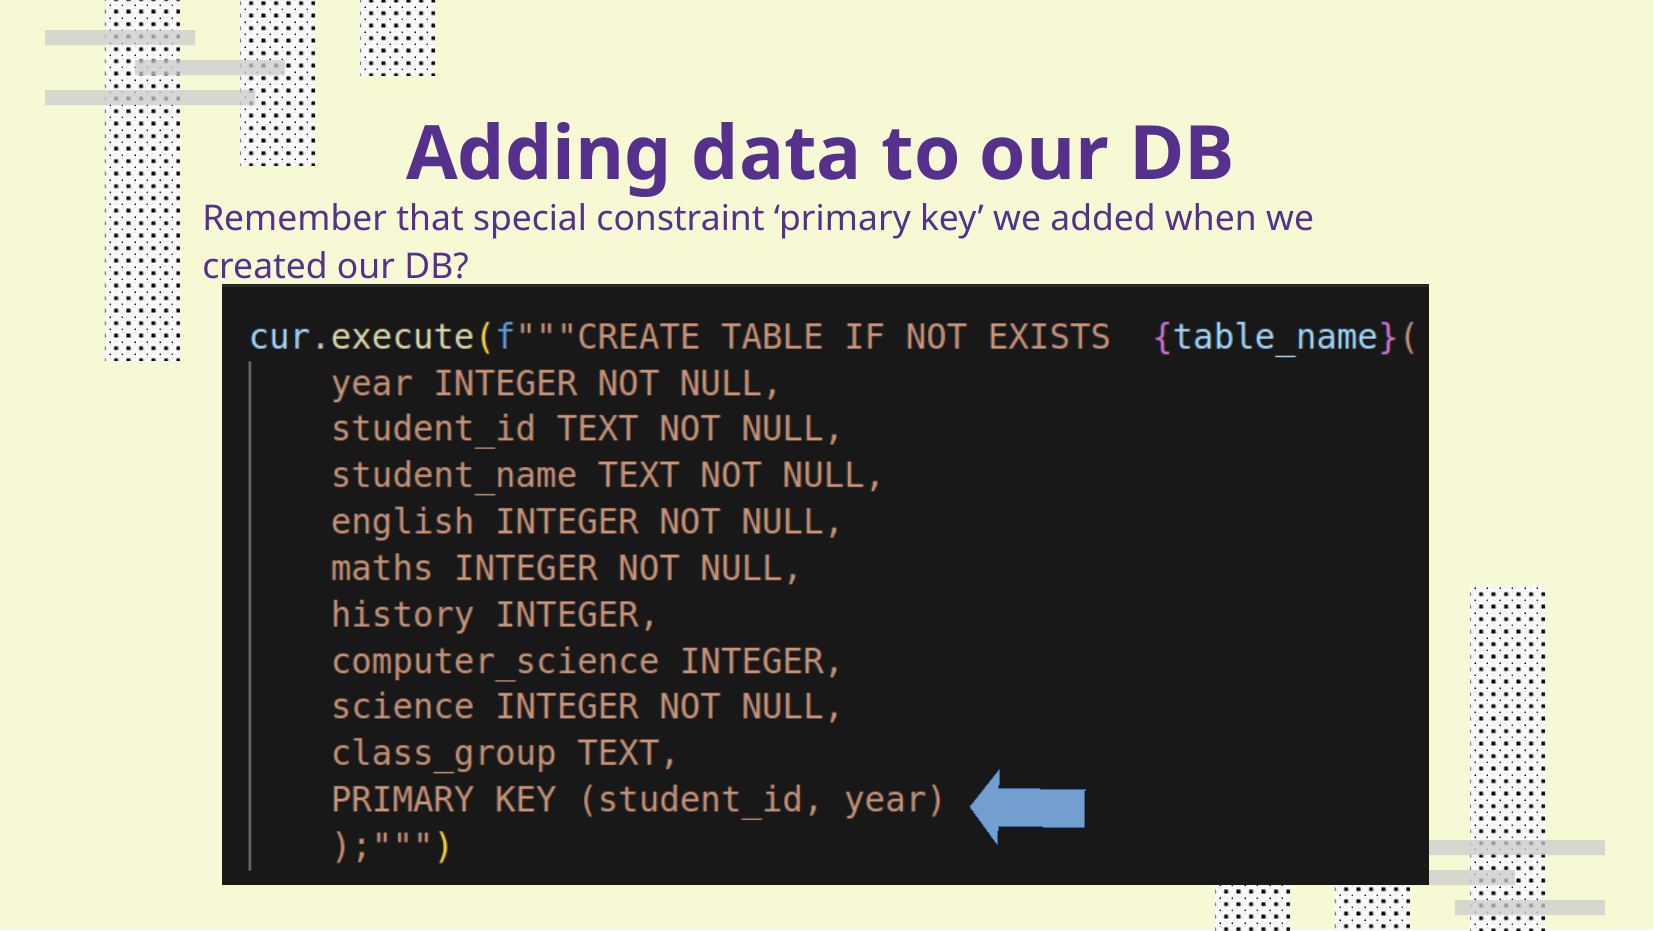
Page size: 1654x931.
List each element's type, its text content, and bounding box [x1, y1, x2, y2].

picture [222, 737, 1429, 931]
picture [104, 0, 180, 30]
text_box Remember that special constraint ‘primary key’ we added when we created our DB? [187, 202, 1463, 737]
picture [1470, 856, 1546, 900]
picture [1470, 585, 1546, 840]
picture [104, 202, 180, 361]
picture [240, 0, 315, 98]
picture [360, 0, 436, 76]
text_box [969, 769, 1086, 845]
title Adding data to our DB [76, 98, 1565, 202]
picture [1470, 916, 1546, 931]
picture [104, 46, 180, 90]
